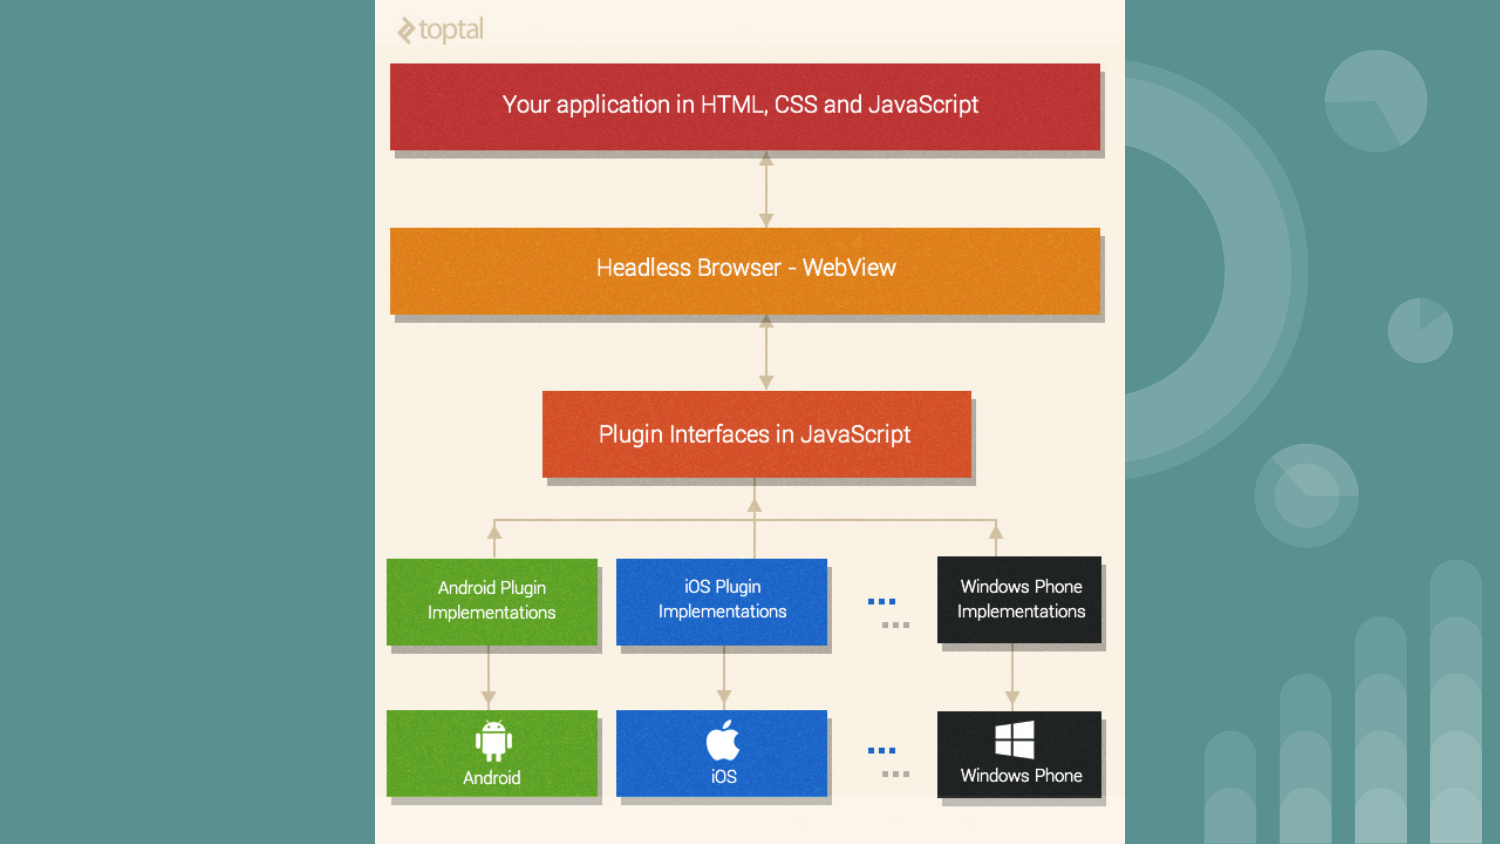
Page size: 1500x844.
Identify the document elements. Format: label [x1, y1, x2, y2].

picture [375, 0, 1125, 844]
